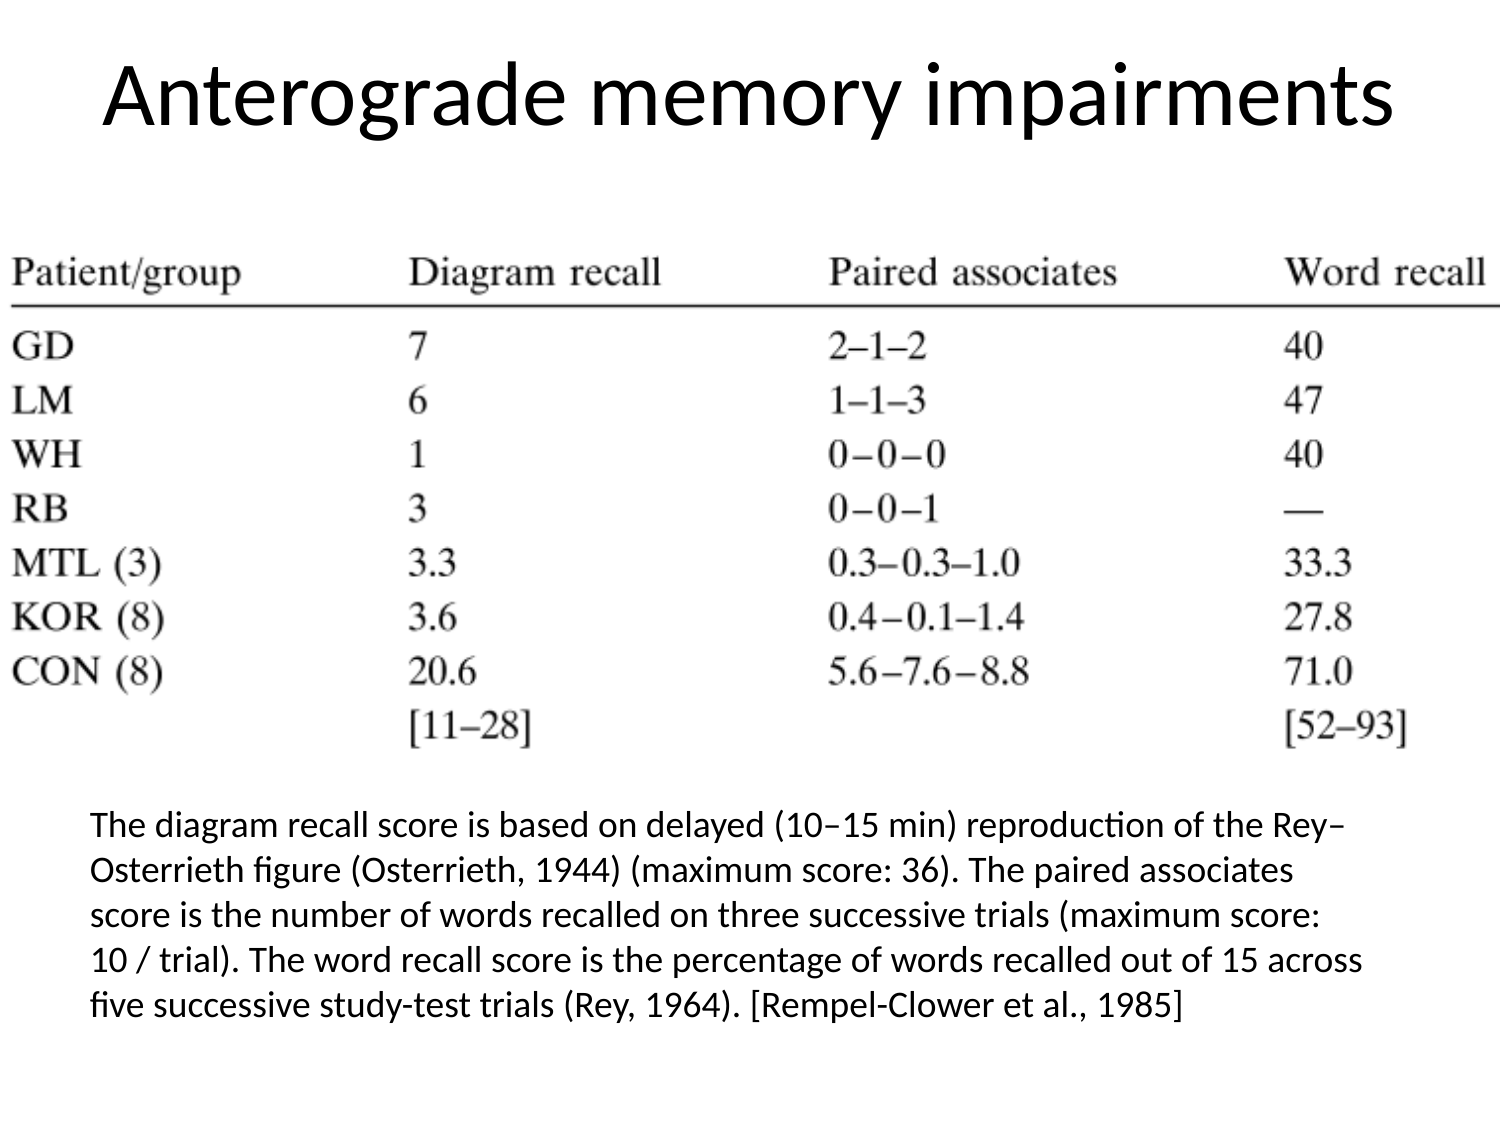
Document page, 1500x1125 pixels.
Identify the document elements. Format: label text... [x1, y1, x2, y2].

text_box The diagram recall score is based on delayed (10–15 min) reproduction of the Rey–Osterrieth figure (Osterrieth, 1944) (maximum score: 36). The paired associates score is the number of words recalled on three successive trials (maximum score: 10 / trial). The word recall score is the percentage of words recalled out of 15 across five successive study-test trials (Rey, 1964). [Rempel-Clower et al., 1985] [75, 792, 1394, 1033]
title Anterograde memory impairments [75, 0, 1425, 88]
picture [0, 88, 1500, 915]
